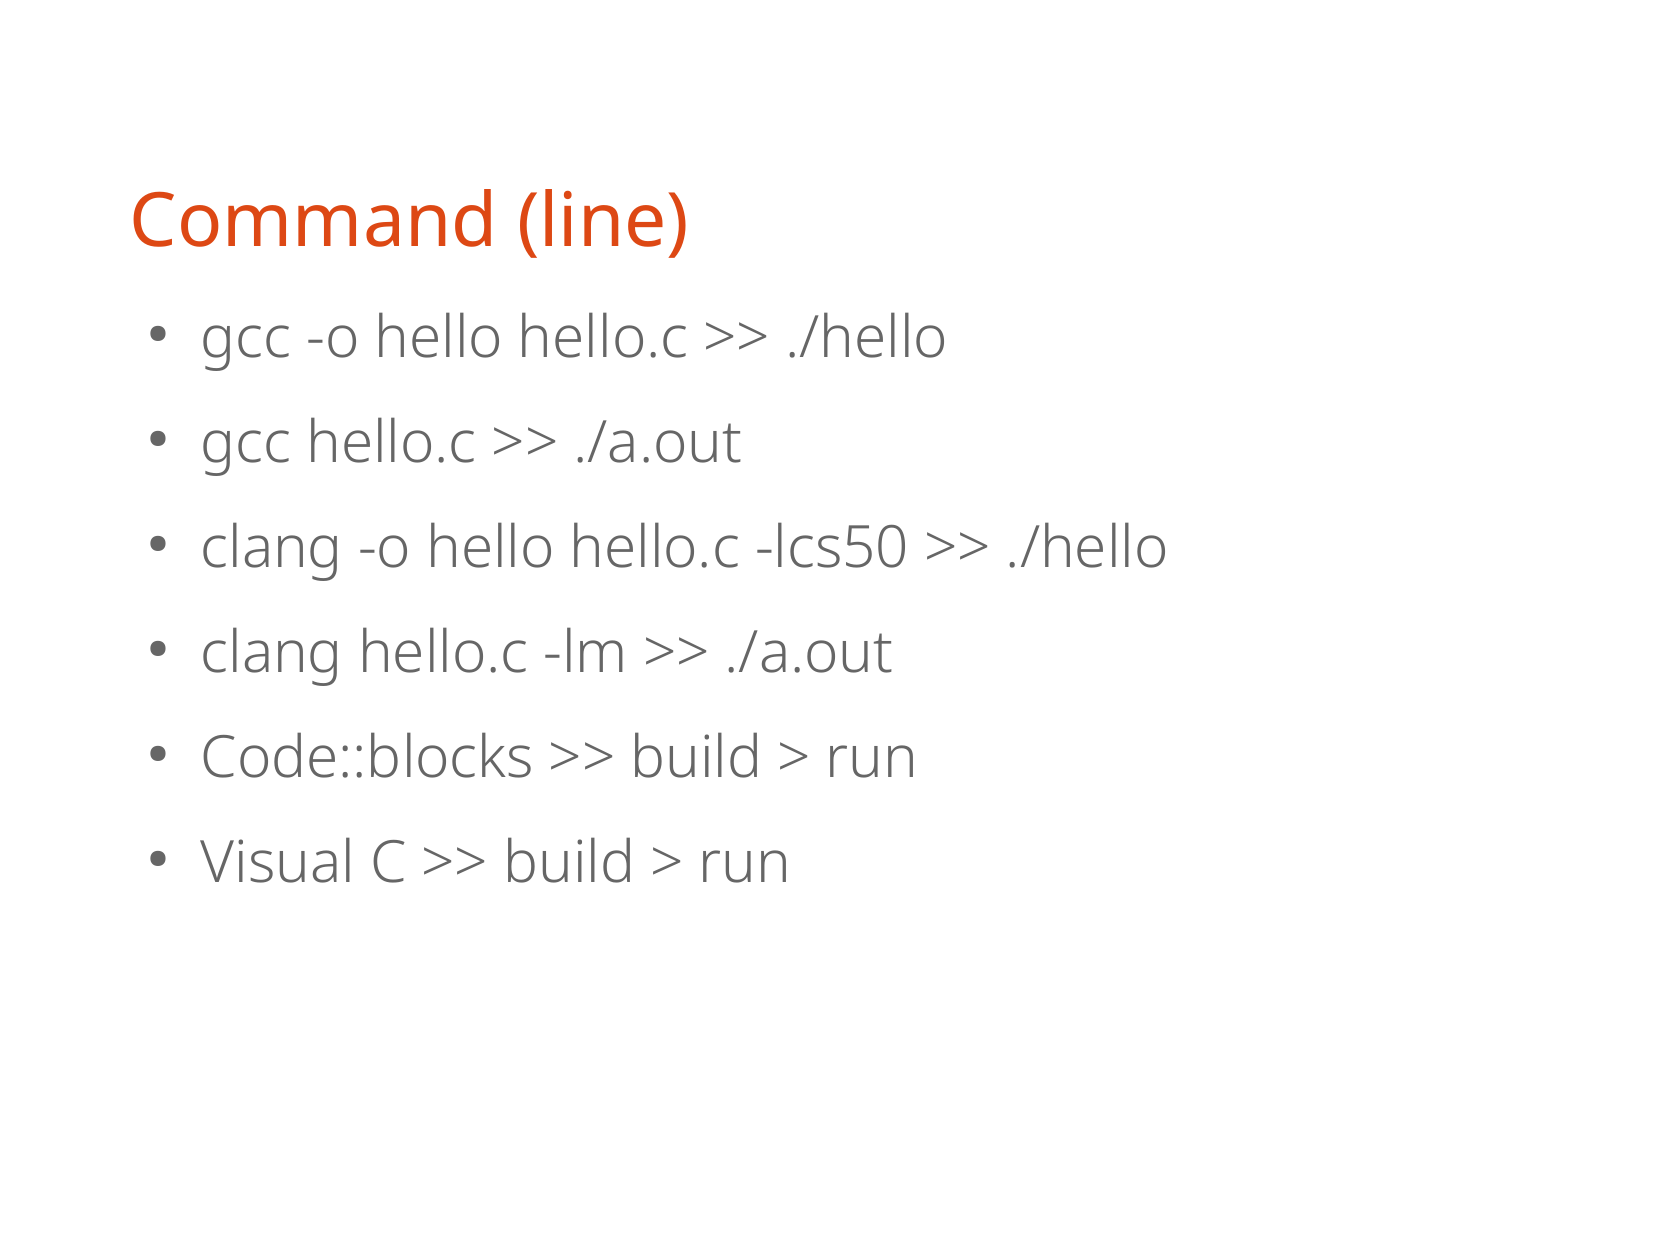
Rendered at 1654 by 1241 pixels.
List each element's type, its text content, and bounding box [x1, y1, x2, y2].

list gcc -o hello hello.c >> ./hello gcc hello.c >> ./a.out clang -o hello hello.c -lcs50 >> ./hello clang hello.c -lm >> ./a.out Code::blocks >> build > run Visual C >> build > run [129, 295, 1518, 1010]
title Command (line) [129, 153, 1518, 281]
